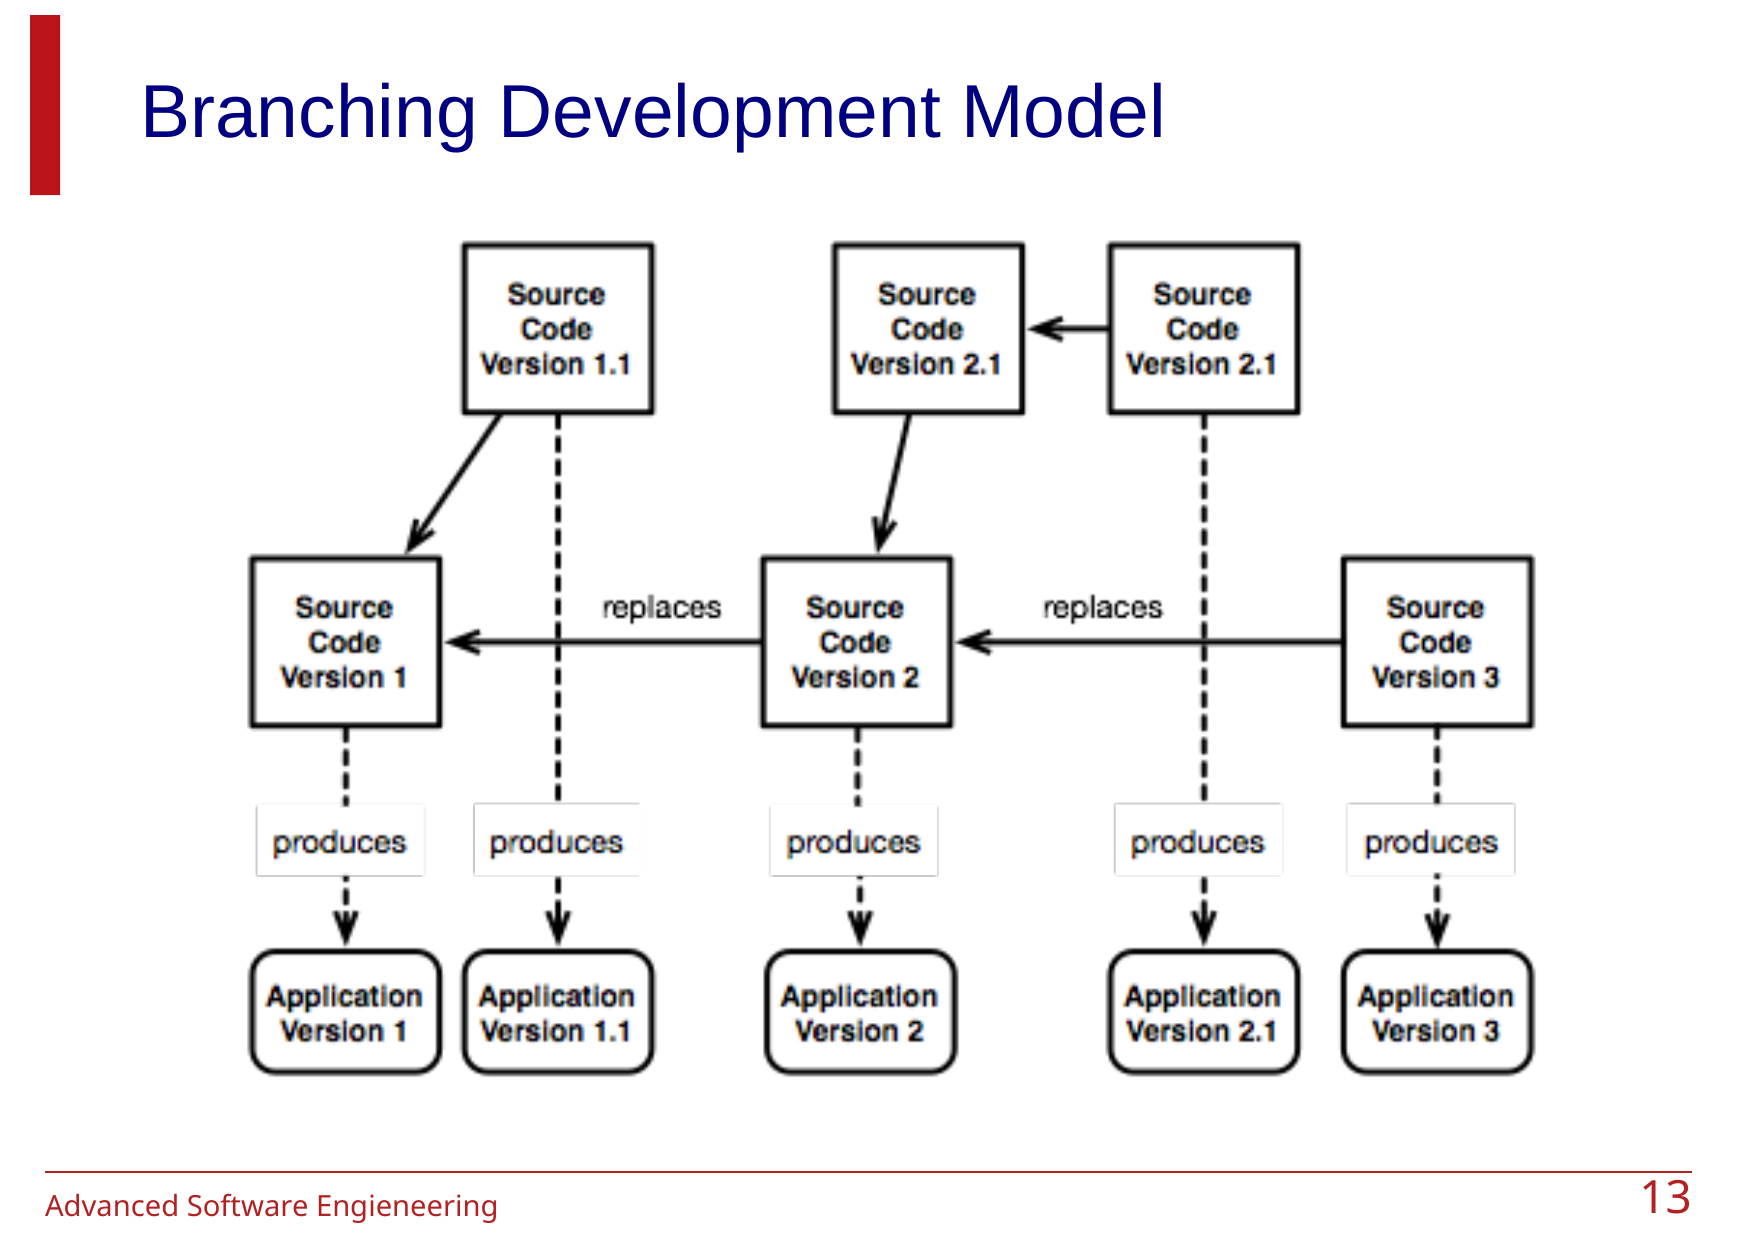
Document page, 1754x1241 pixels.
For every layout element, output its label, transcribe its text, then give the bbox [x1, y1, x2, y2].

title Branching Development Model [90, 19, 1726, 196]
picture [243, 239, 1539, 1081]
